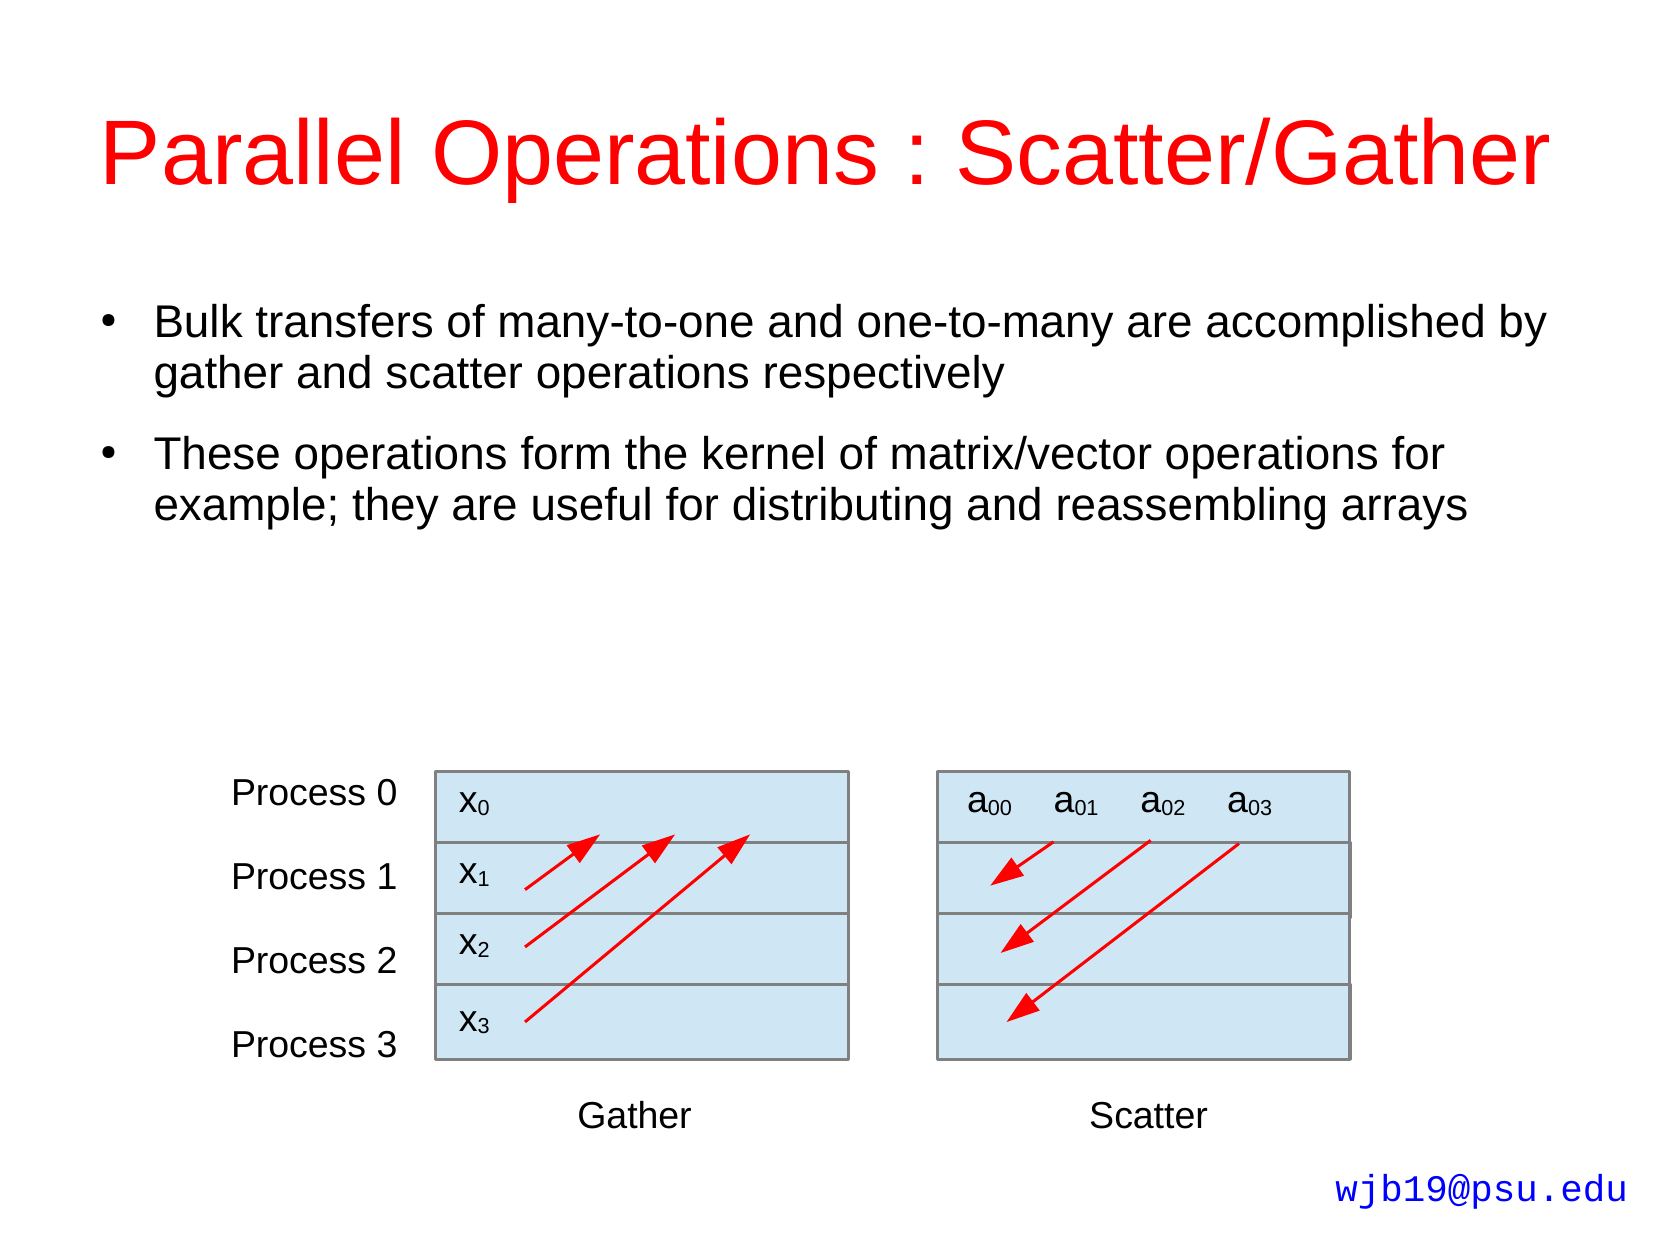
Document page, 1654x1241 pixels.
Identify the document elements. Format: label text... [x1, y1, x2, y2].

text_box x1 [444, 842, 526, 938]
list Bulk transfers of many-to-one and one-to-many are accomplished by gather and scatter operations respectively These operations form the kernel of matrix/vector operations for example; they are useful for distributing and reassembling arrays [82, 296, 1571, 1115]
text_box wjb19@psu.edu [1320, 1162, 1643, 1220]
text_box Process 0 Process 1 Process 2 Process 3 [216, 763, 413, 1073]
text_box a00 a01 a02 a03 [952, 771, 1351, 841]
text_box x0 [444, 771, 601, 841]
text_box [937, 771, 1351, 1060]
text_box [435, 771, 849, 1060]
title Parallel Operations : Scatter/Gather [82, 49, 1571, 257]
text_box x3 [444, 989, 563, 1059]
text_box Gather Scatter [562, 1087, 1276, 1145]
text_box x2 [444, 912, 563, 983]
